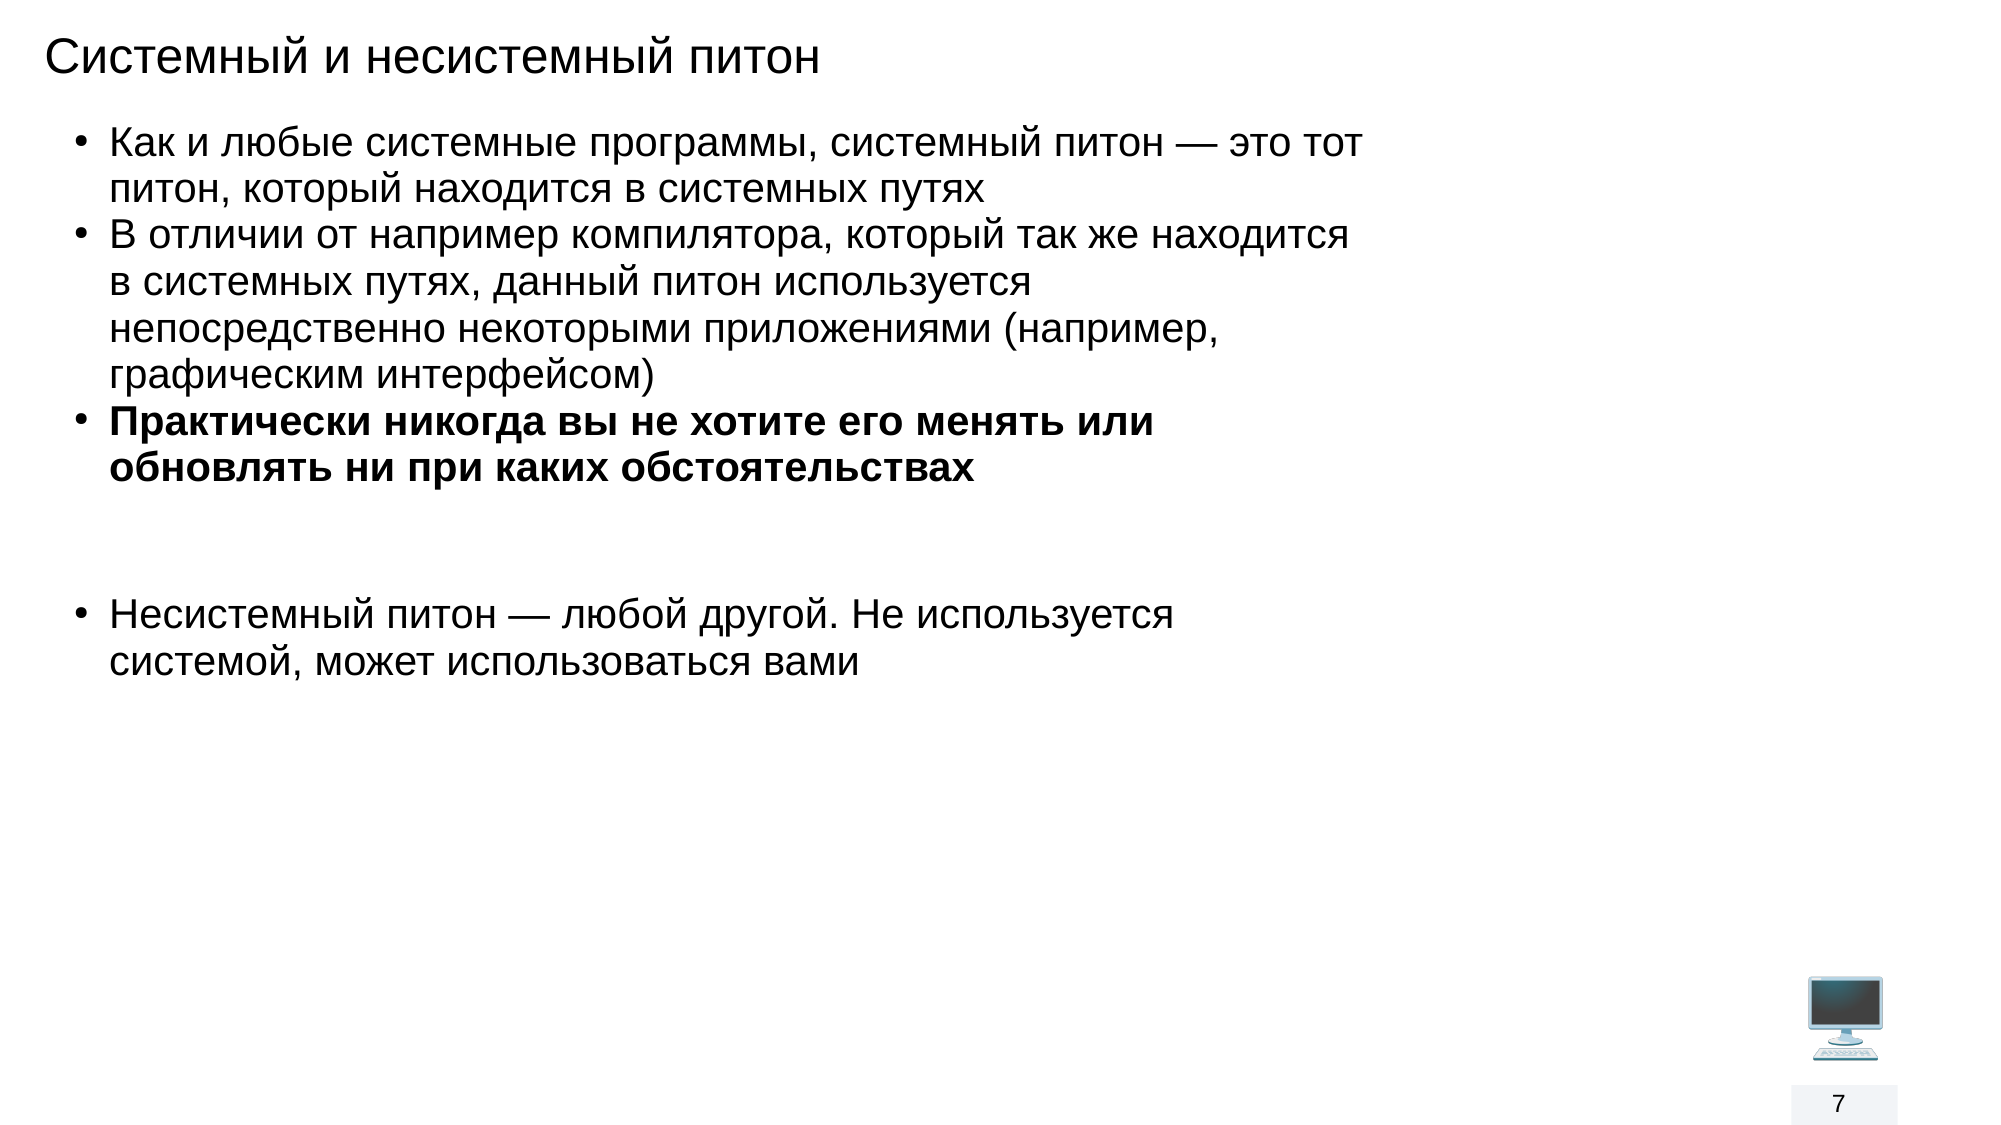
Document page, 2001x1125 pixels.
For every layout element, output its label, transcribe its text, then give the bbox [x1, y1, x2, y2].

text_box Несистемный питон — любой другой. Не используется системой, может использоваться вами [59, 583, 1388, 975]
text_box Системный и несистемный питон [29, 21, 1595, 92]
text_box Как и любые системные программы, системный питон — это тот питон, который находится в системных путях В отличии от например компилятора, который так же находится в системных путях, данный питон используется непосредственно некоторыми приложениями (например, графическим интерфейсом) Практически никогда вы не хотите его менять или обновлять ни при каких обстоятельствах [59, 110, 1388, 583]
picture [1801, 974, 1890, 1063]
text_box <number> [1817, 1082, 1961, 1125]
